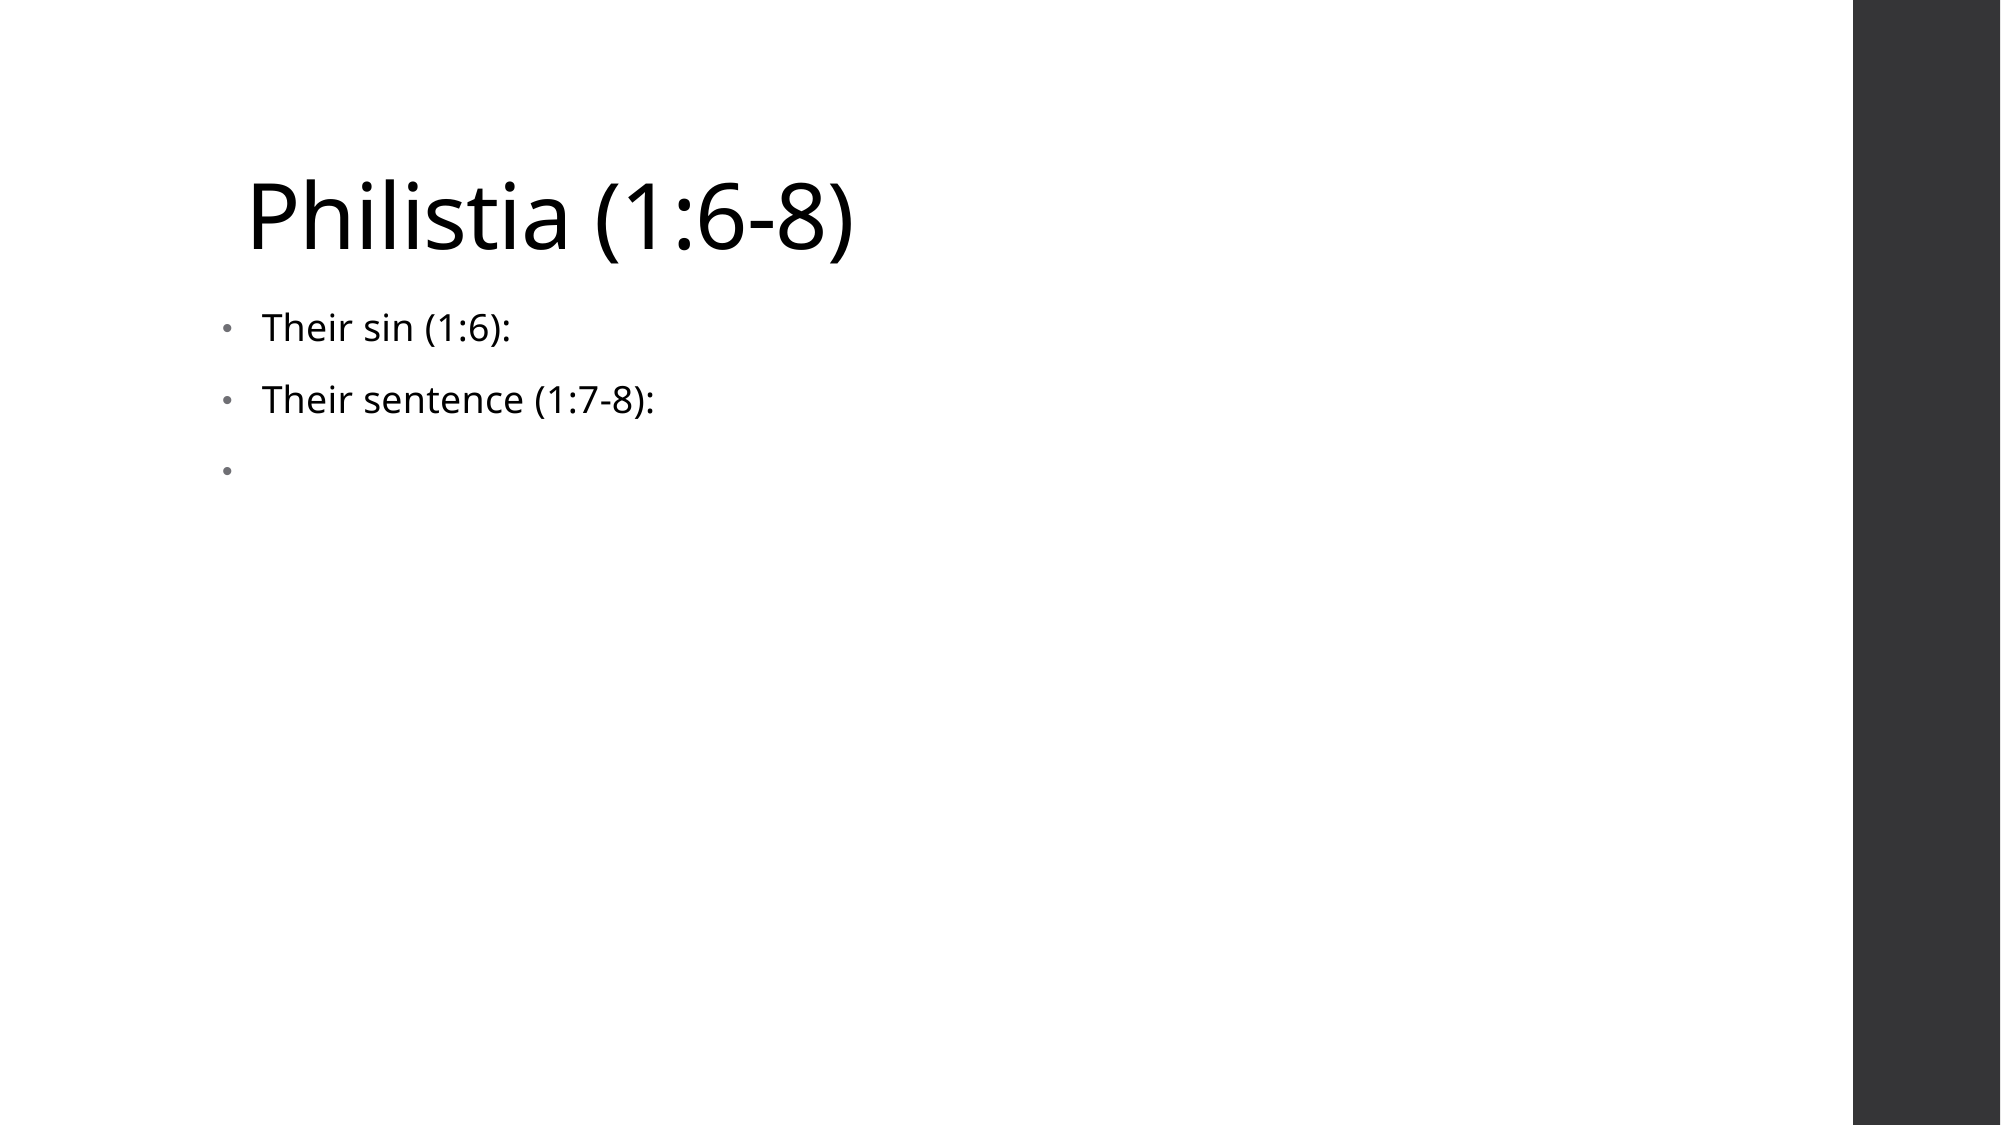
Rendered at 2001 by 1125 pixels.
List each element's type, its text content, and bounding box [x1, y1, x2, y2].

list Their sin (1:6): Their sentence (1:7-8): [206, 299, 1617, 1014]
title Philistia (1:6-8) [206, 60, 1797, 278]
